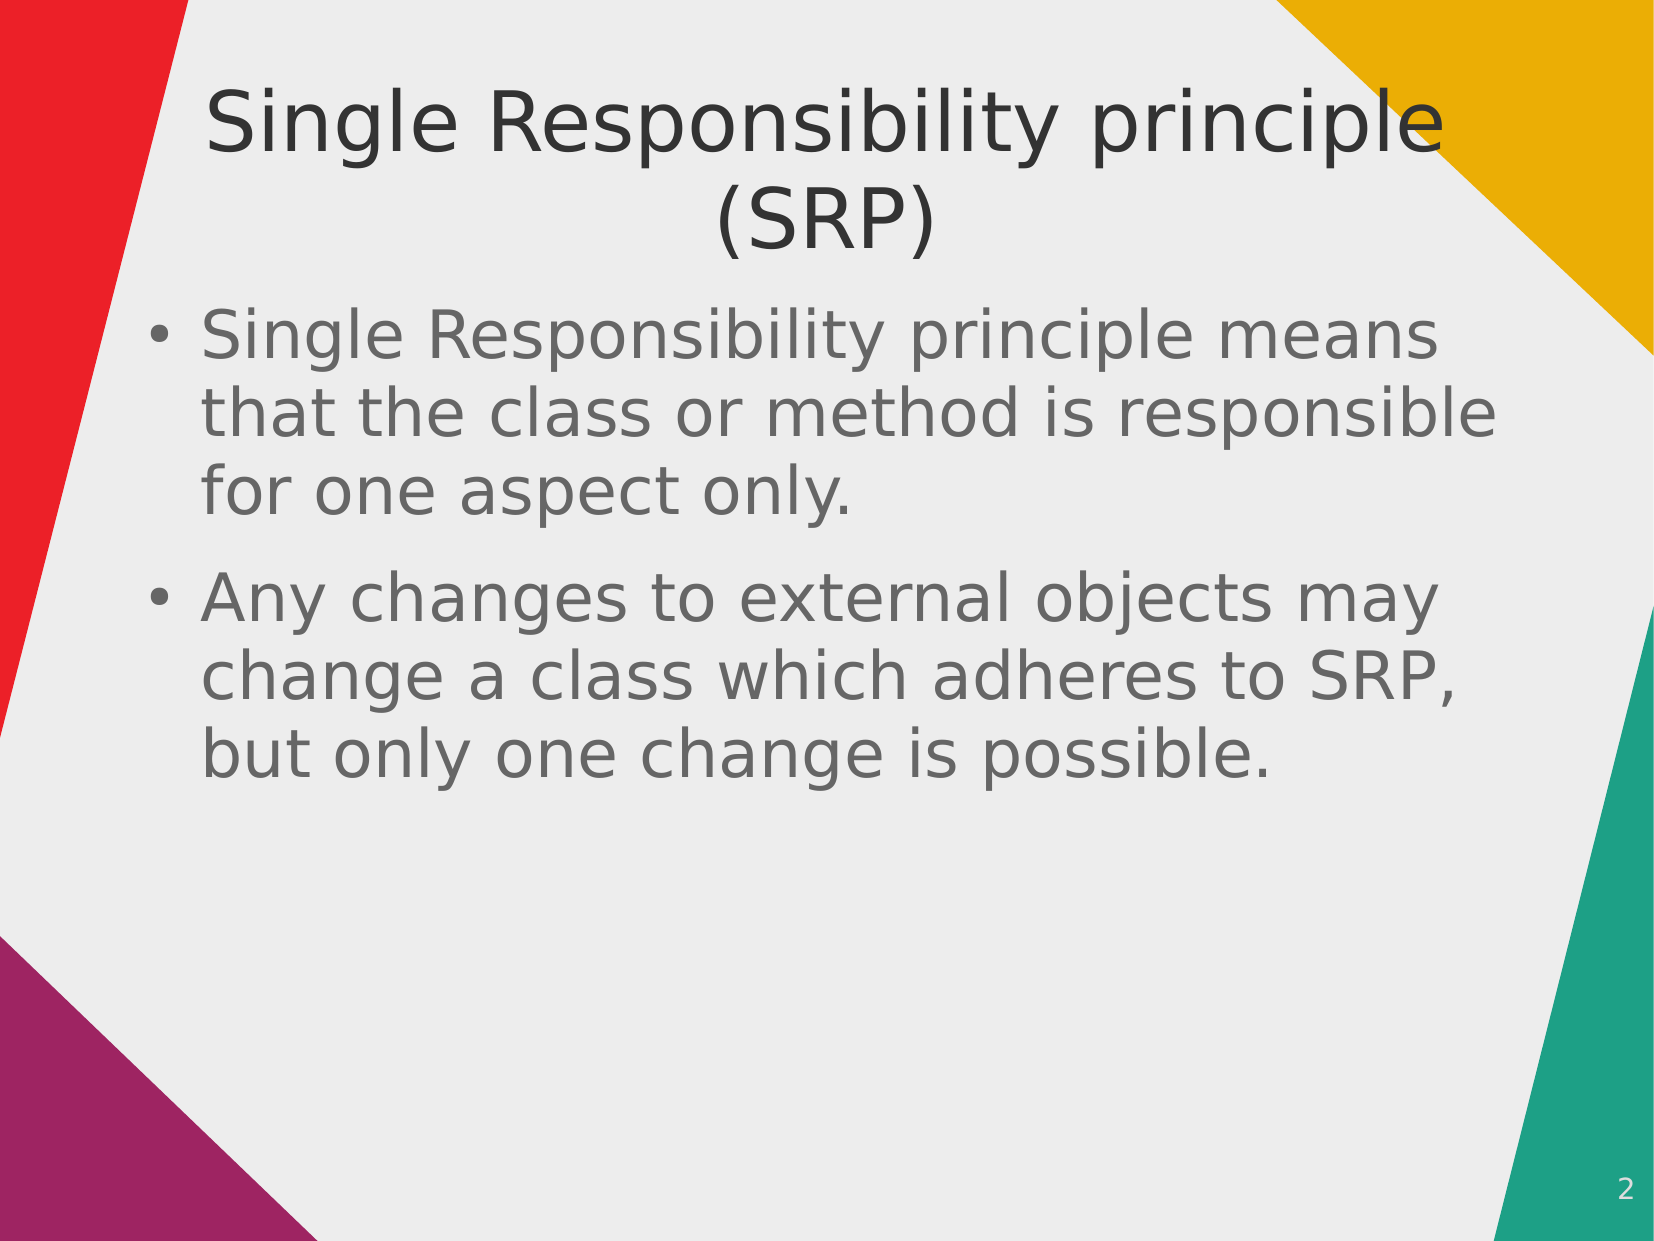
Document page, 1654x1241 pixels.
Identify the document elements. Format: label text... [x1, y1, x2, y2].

title Single Responsibility principle (SRP) [114, 73, 1539, 271]
list Single Responsibility principle means that the class or method is responsible for one aspect only. Any changes to external objects may change a class which adheres to SRP, but only one change is possible. [129, 297, 1554, 1028]
